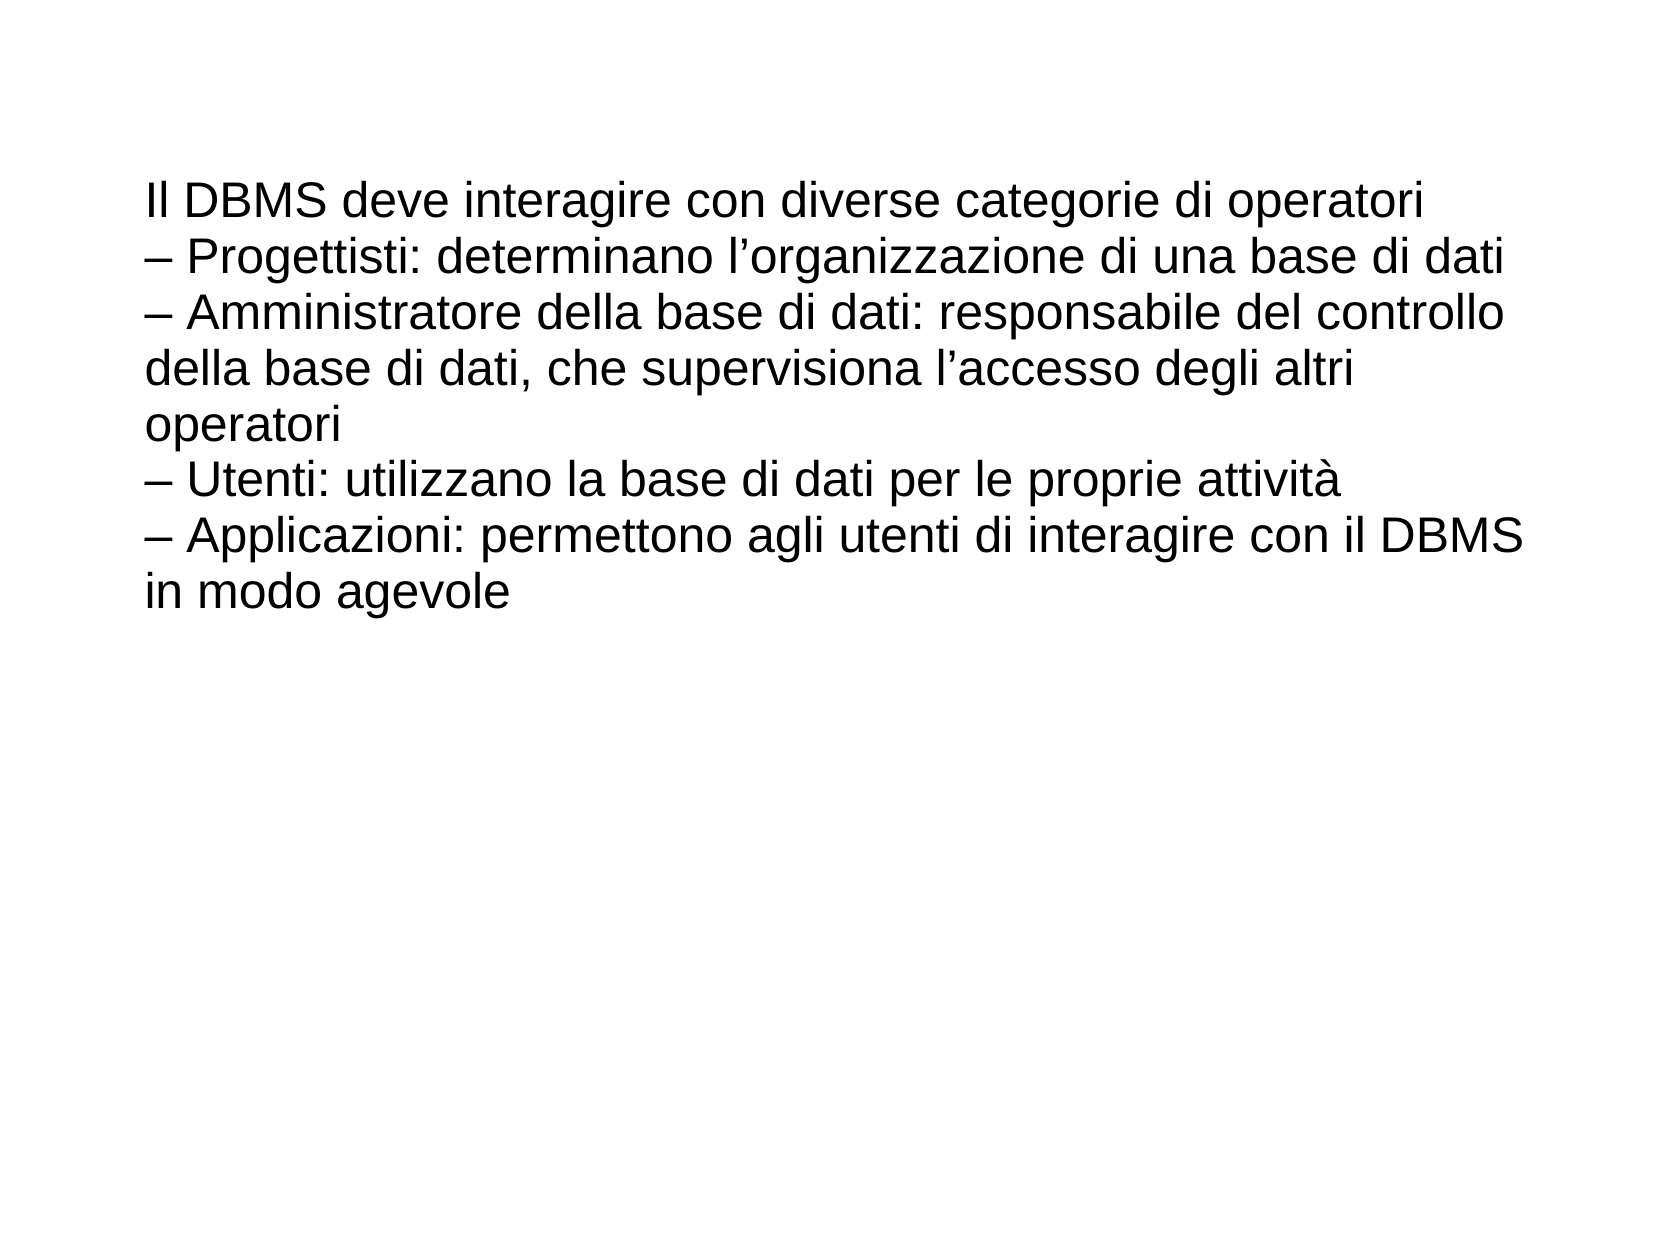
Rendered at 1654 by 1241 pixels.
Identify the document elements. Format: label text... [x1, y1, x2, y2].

text_box Il DBMS deve interagire con diverse categorie di operatori – Progettisti: determinano l’organizzazione di una base di dati – Amministratore della base di dati: responsabile del controllo della base di dati, che supervisiona l’accesso degli altri operatori – Utenti: utilizzano la base di dati per le proprie attività – Applicazioni: permettono agli utenti di interagire con il DBMS in modo agevole [129, 165, 1548, 1111]
